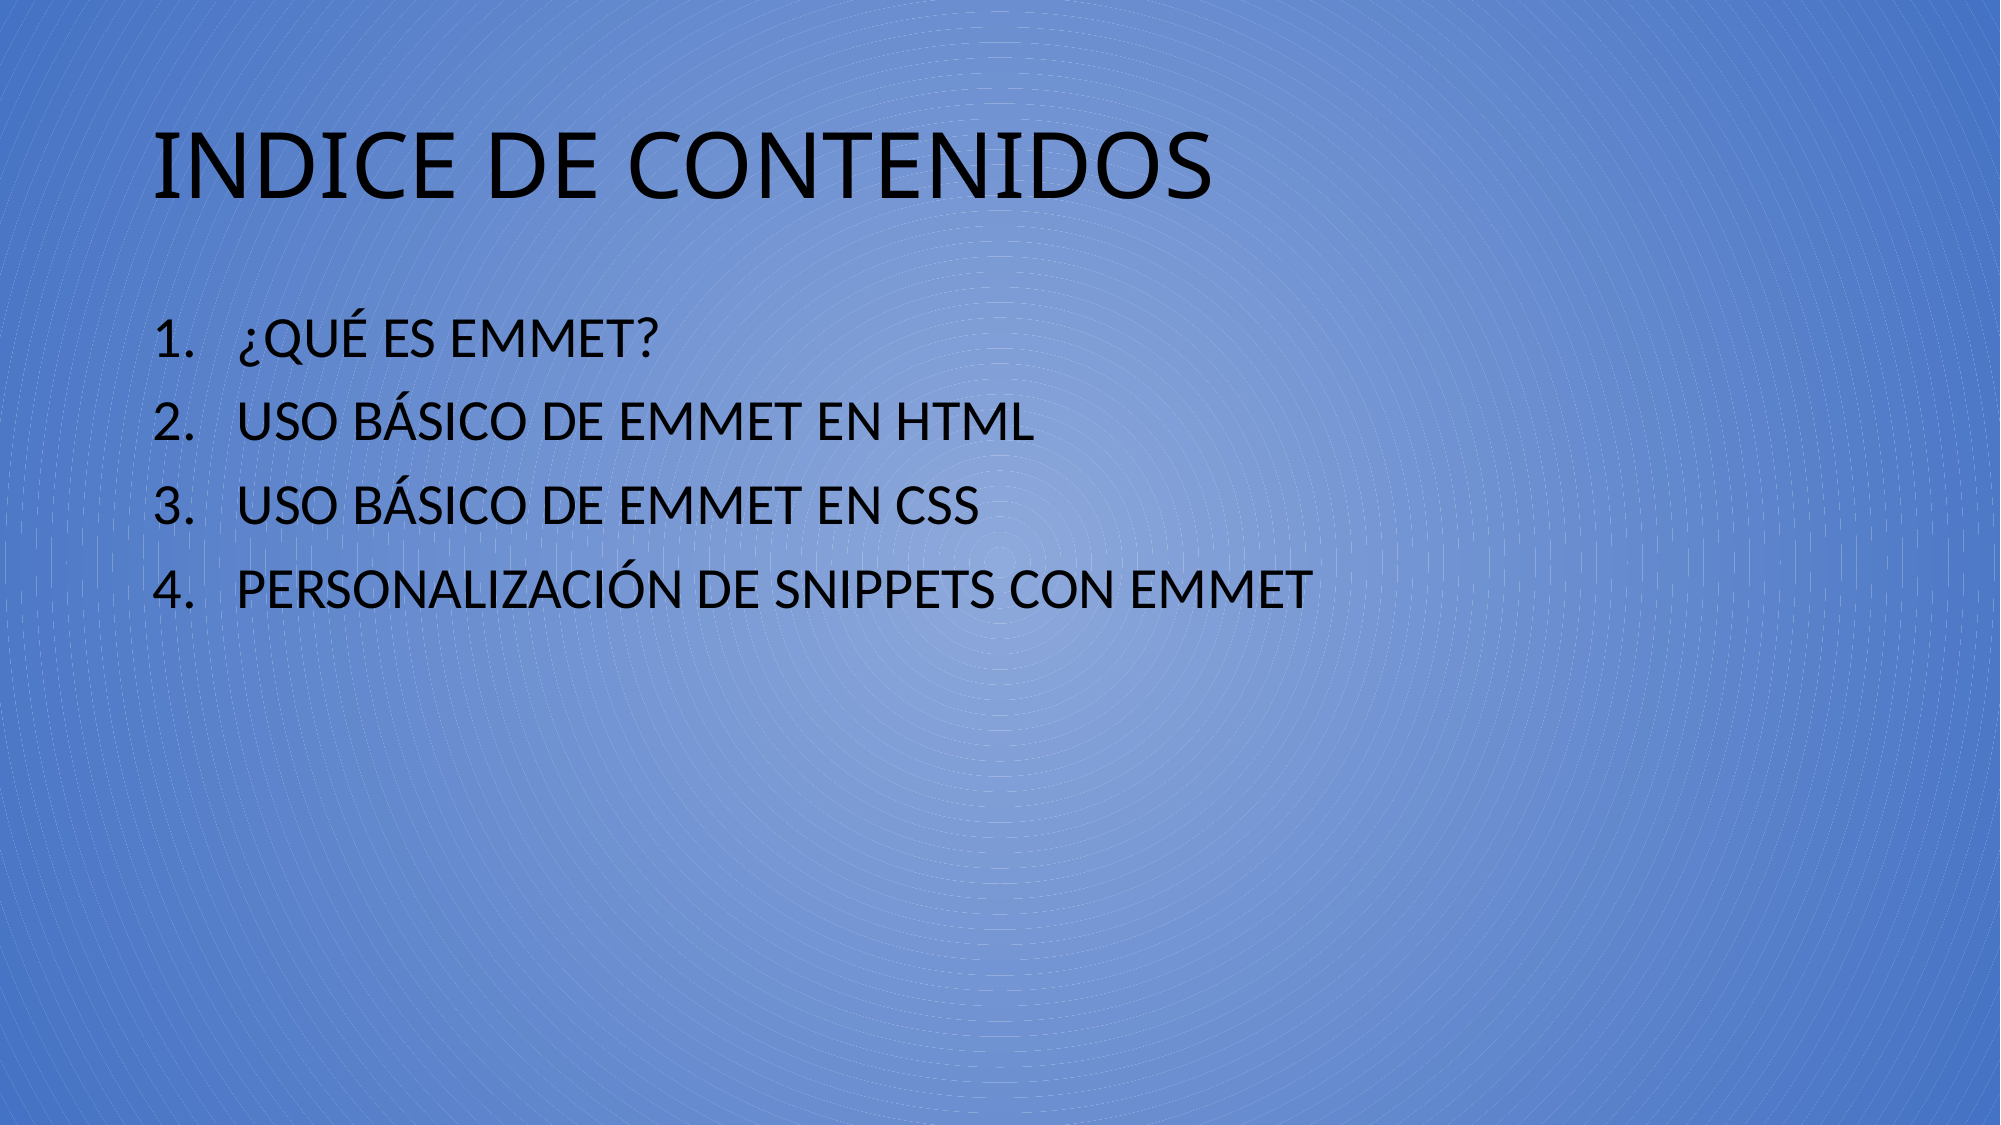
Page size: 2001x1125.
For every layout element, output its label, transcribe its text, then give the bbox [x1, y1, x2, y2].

list ¿QUÉ ES EMMET? USO BÁSICO DE EMMET EN HTML USO BÁSICO DE EMMET EN CSS PERSONALIZACIÓN DE SNIPPETS CON EMMET [137, 299, 1863, 1014]
title INDICE DE CONTENIDOS [137, 59, 1863, 278]
